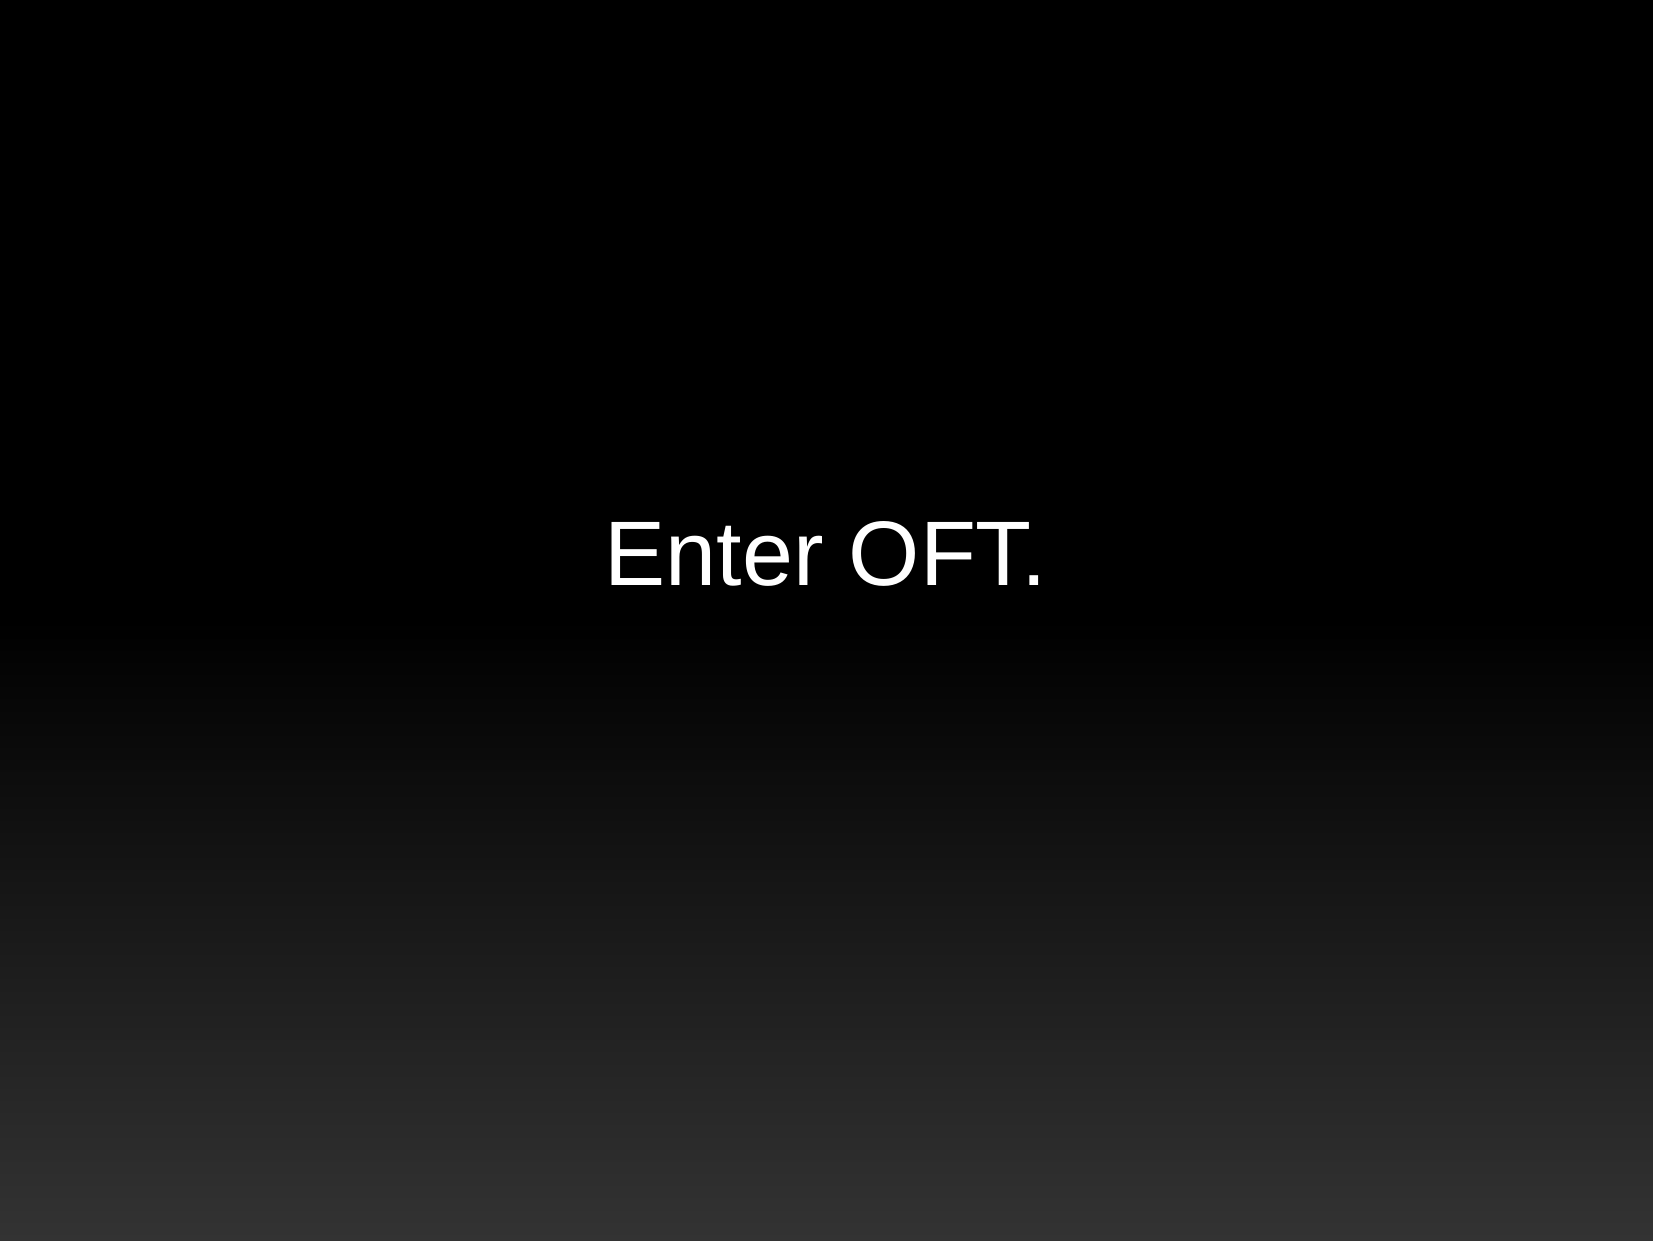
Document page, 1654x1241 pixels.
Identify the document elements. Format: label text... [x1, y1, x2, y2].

title Enter OFT. [82, 450, 1571, 658]
